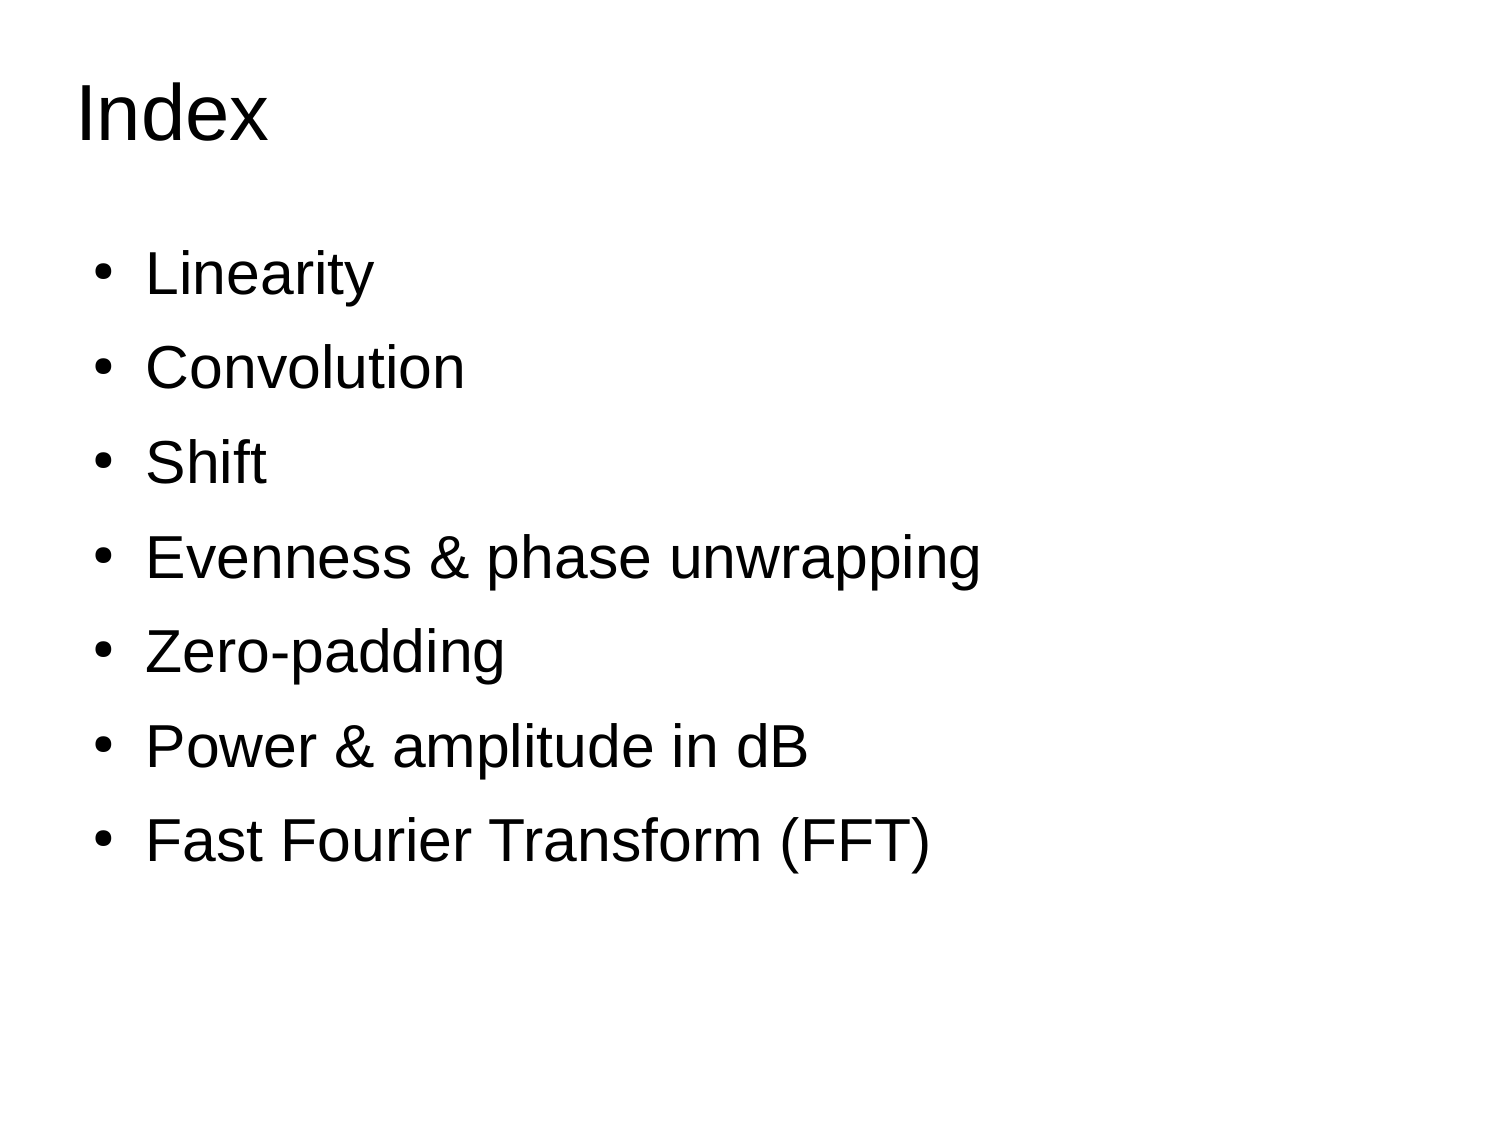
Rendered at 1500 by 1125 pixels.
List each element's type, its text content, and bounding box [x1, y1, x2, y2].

title Index [75, 44, 1425, 180]
list Linearity Convolution Shift Evenness & phase unwrapping Zero-padding Power & amplitude in dB Fast Fourier Transform (FFT) [75, 239, 1425, 1012]
